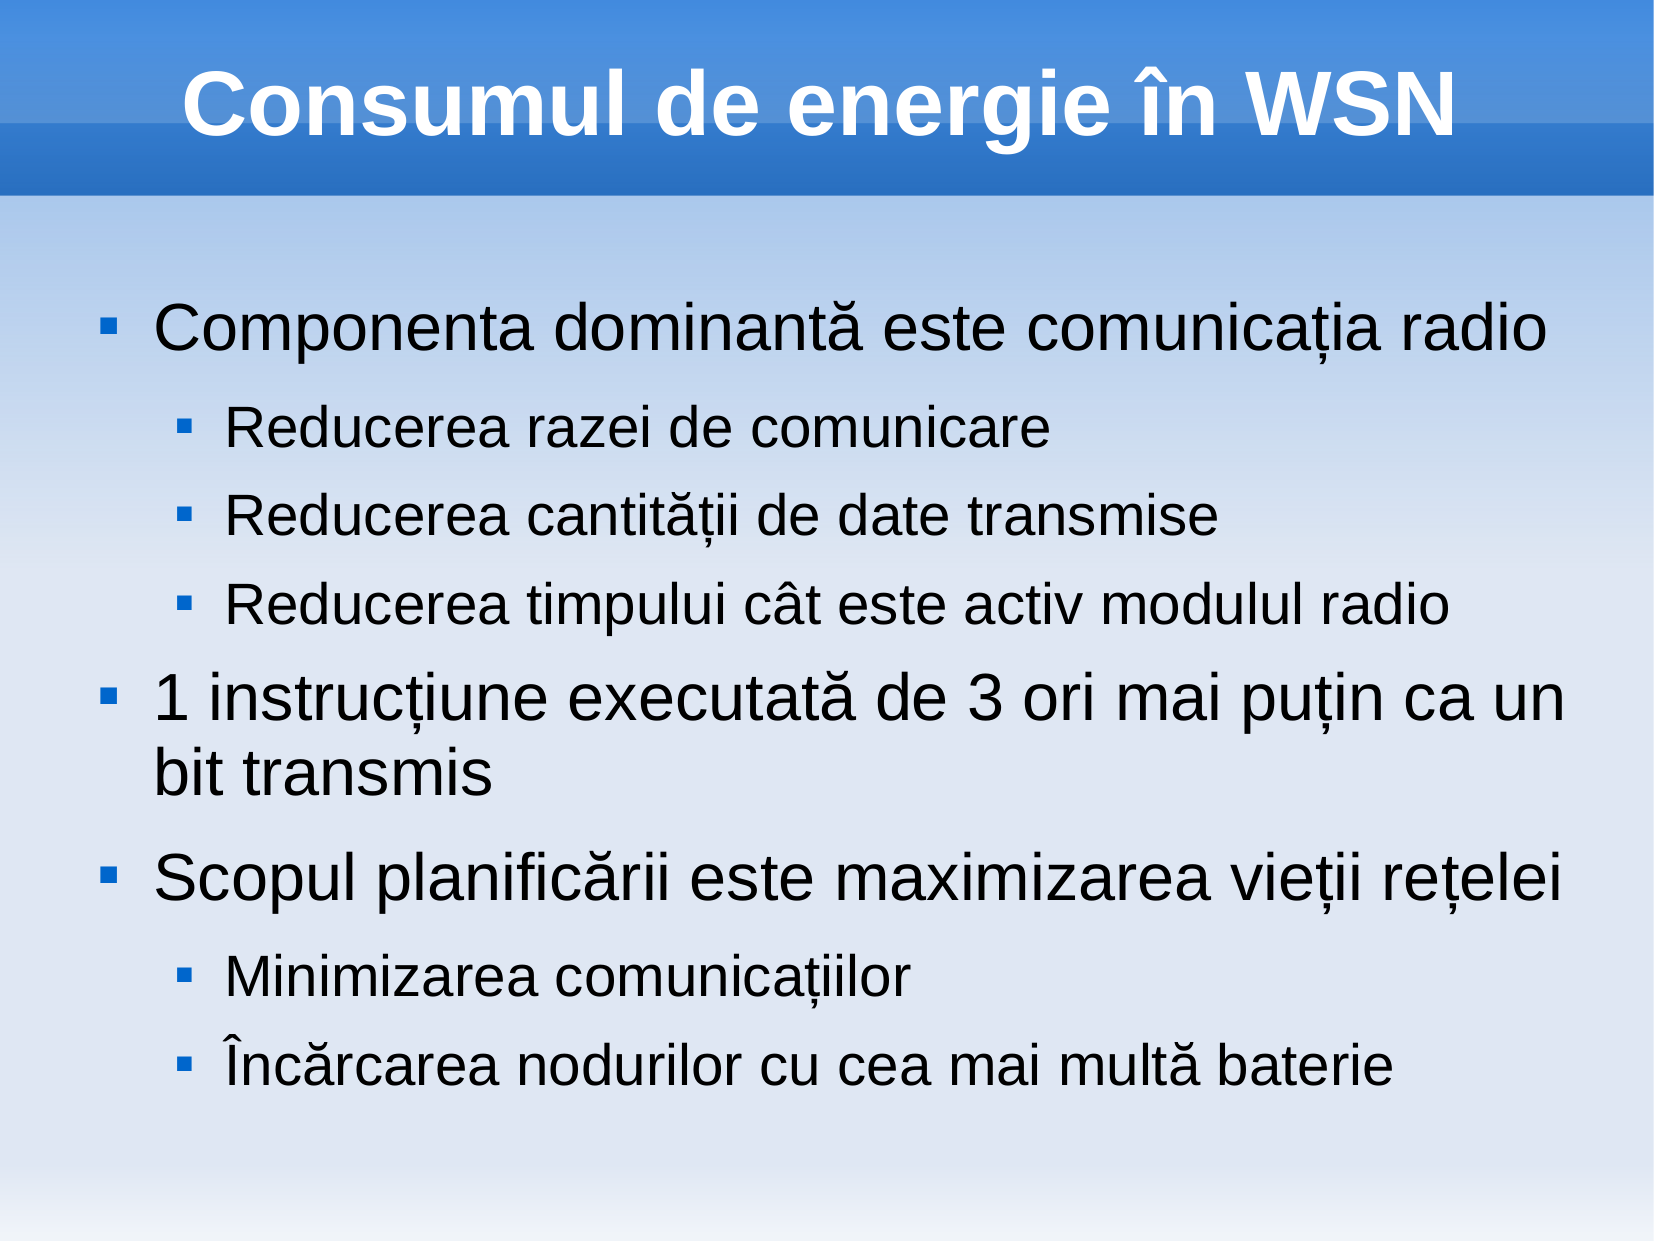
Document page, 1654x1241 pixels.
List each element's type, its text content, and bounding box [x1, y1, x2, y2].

title Consumul de energie în WSN [76, 0, 1565, 208]
list Componenta dominantă este comunicația radio Reducerea razei de comunicare Reducerea cantității de date transmise Reducerea timpului cât este activ modulul radio 1 instrucțiune executată de 3 ori mai puțin ca un bit transmis Scopul planificării este maximizarea vieții rețelei Minimizarea comunicațiilor Încărcarea nodurilor cu cea mai multă baterie [82, 290, 1571, 1098]
picture [0, 0, 1654, 1241]
